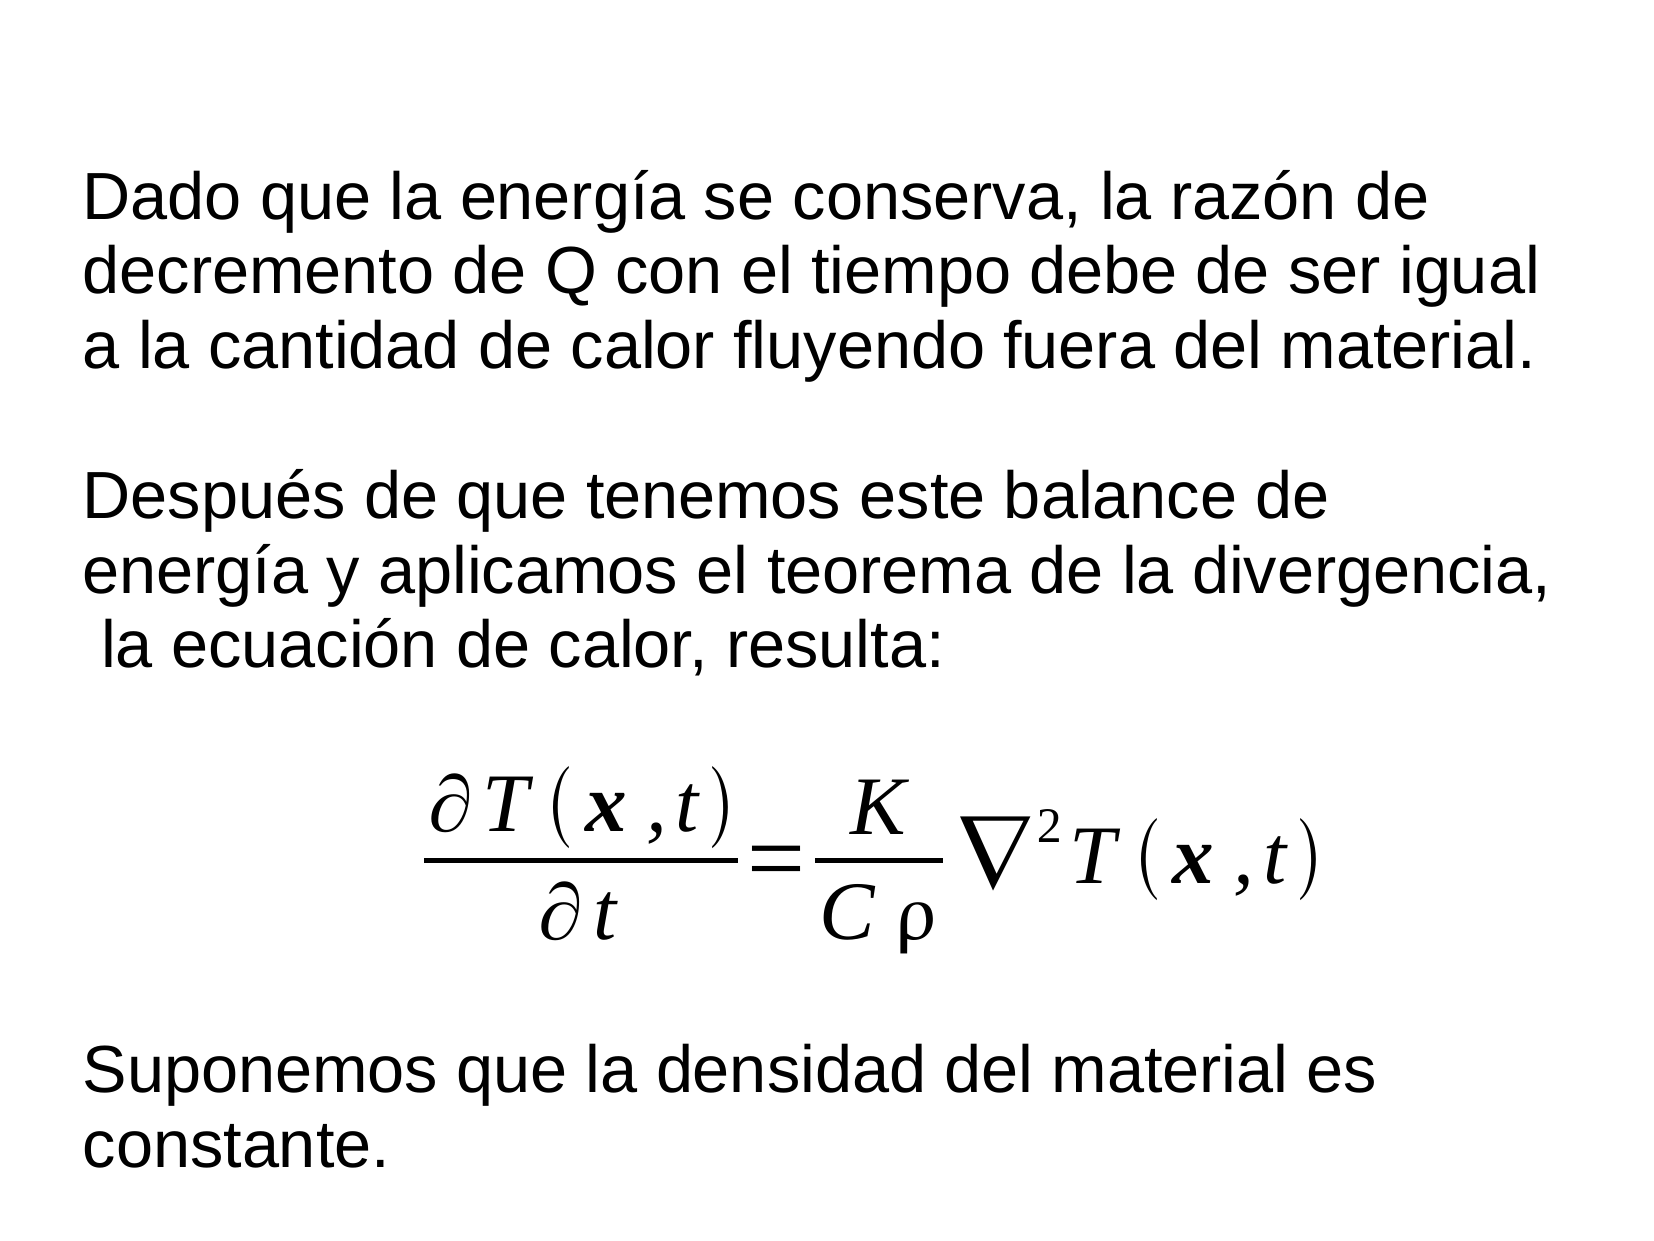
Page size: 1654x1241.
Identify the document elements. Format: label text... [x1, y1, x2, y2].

chart [413, 758, 1329, 958]
text_box Suponemos que la densidad del material es constante. [82, 1003, 1571, 1211]
subtitle Dado que la energía se conserva, la razón de decremento de Q con el tiempo debe de ser igual a la cantidad de calor fluyendo fuera del material. Después de que tenemos este balance de energía y aplicamos el teorema de la divergencia, la ecuación de calor, resulta: [82, 155, 1571, 686]
